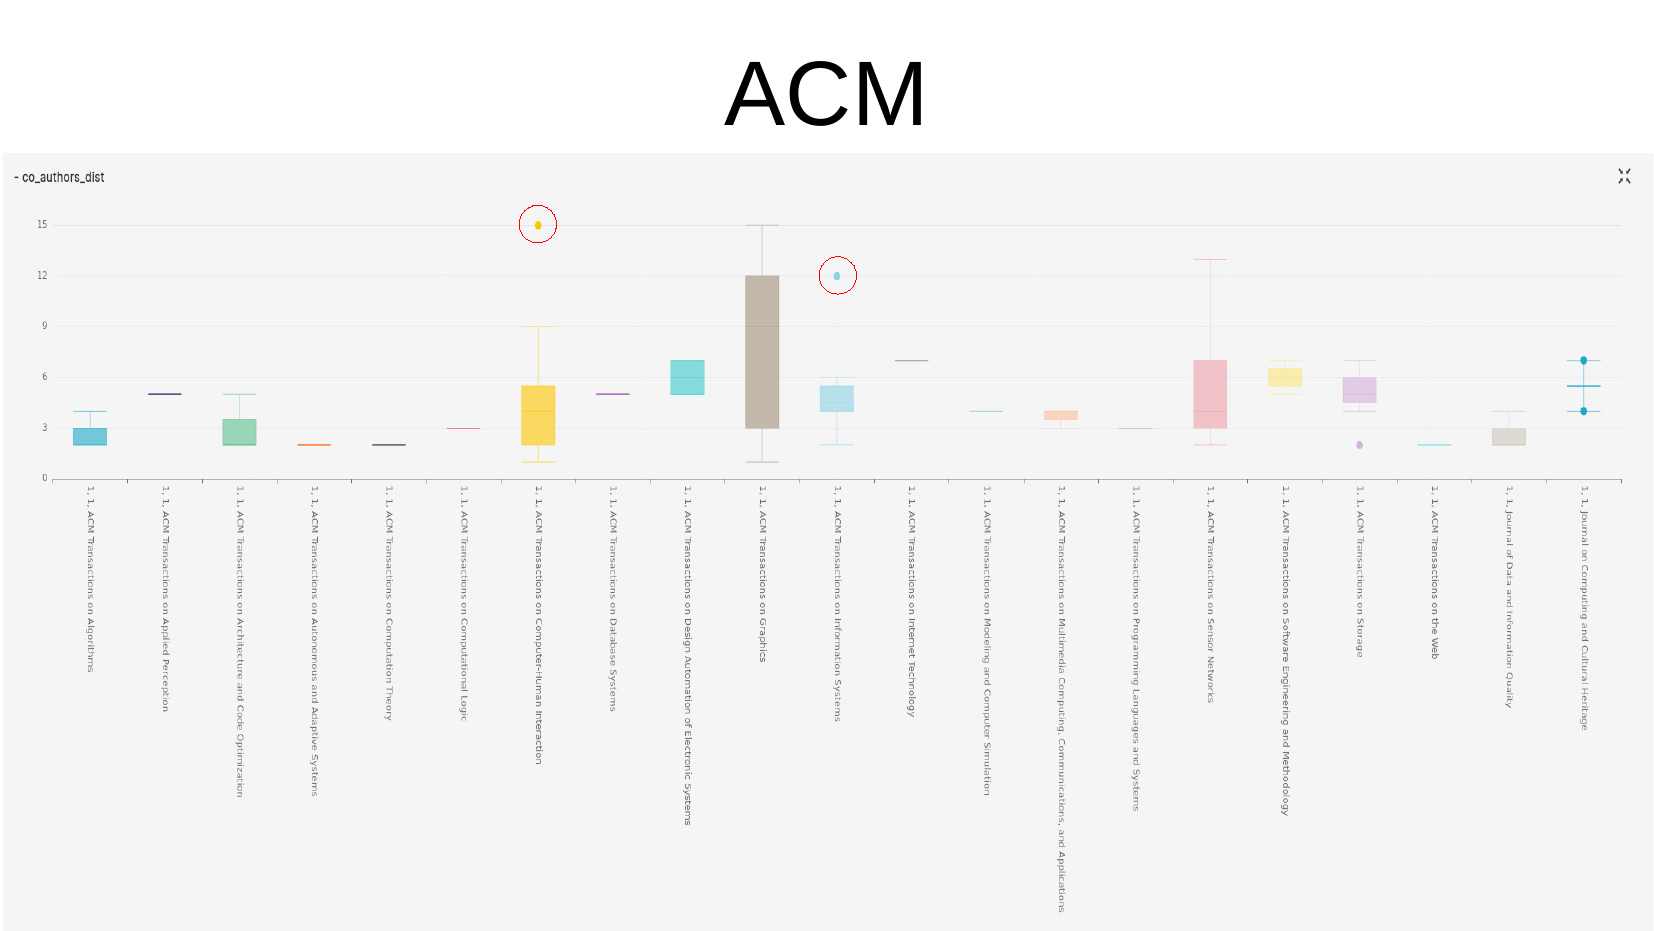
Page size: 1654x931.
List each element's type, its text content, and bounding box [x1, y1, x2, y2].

picture [3, 153, 1654, 931]
title ACM [82, 37, 1571, 151]
